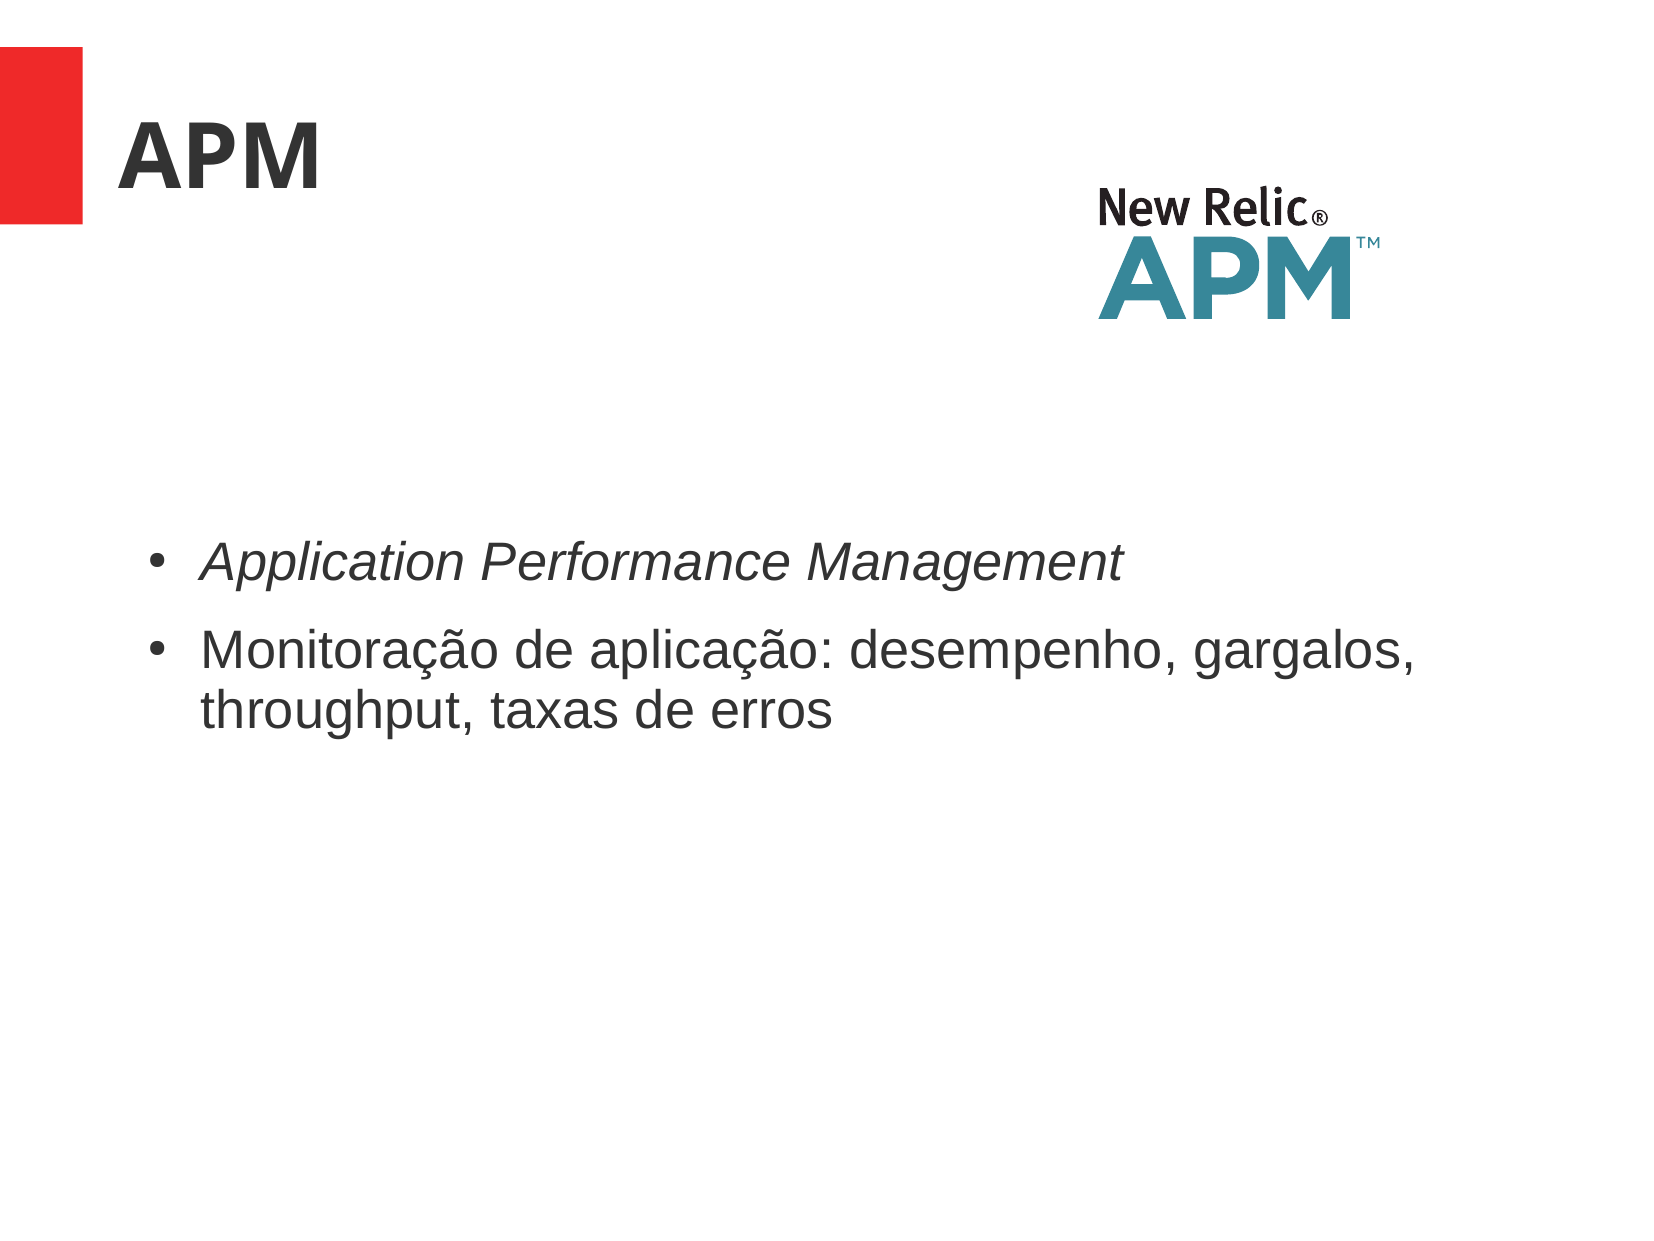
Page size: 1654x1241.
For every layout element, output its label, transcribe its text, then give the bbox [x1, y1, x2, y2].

picture [1098, 185, 1380, 319]
list Application Performance Management Monitoração de aplicação: desempenho, gargalos, throughput, taxas de erros [129, 531, 1512, 733]
title APM [118, 49, 1571, 257]
